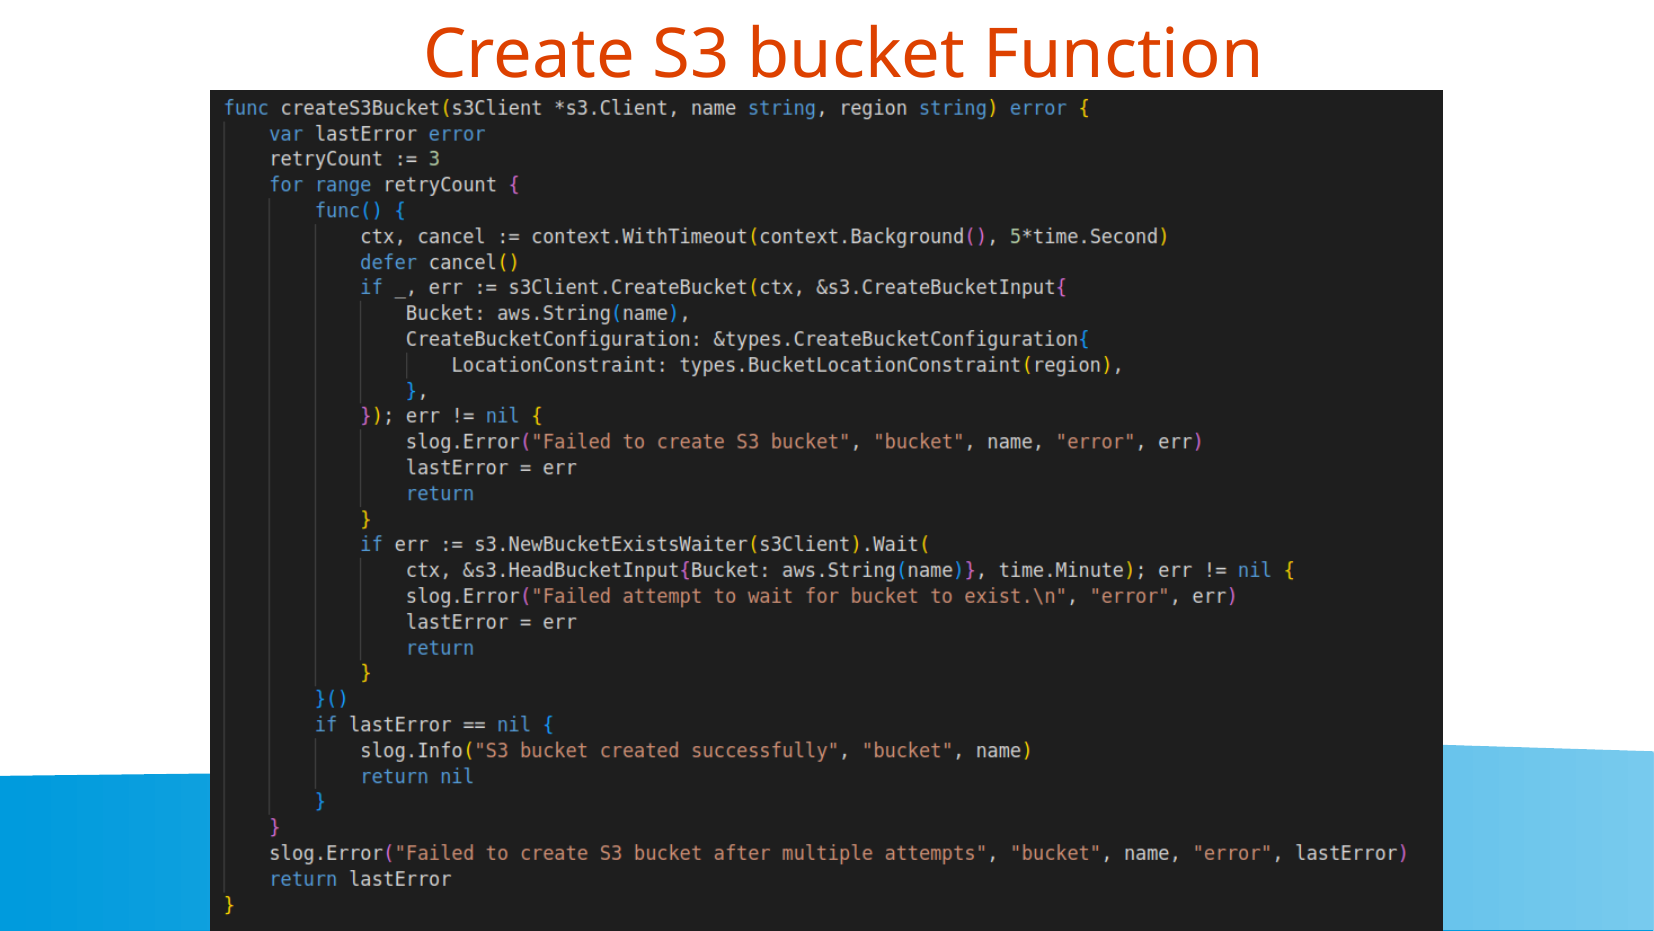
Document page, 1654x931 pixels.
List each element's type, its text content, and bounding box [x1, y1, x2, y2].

title Create S3 bucket Function [96, 0, 1573, 140]
picture [210, 90, 1443, 931]
